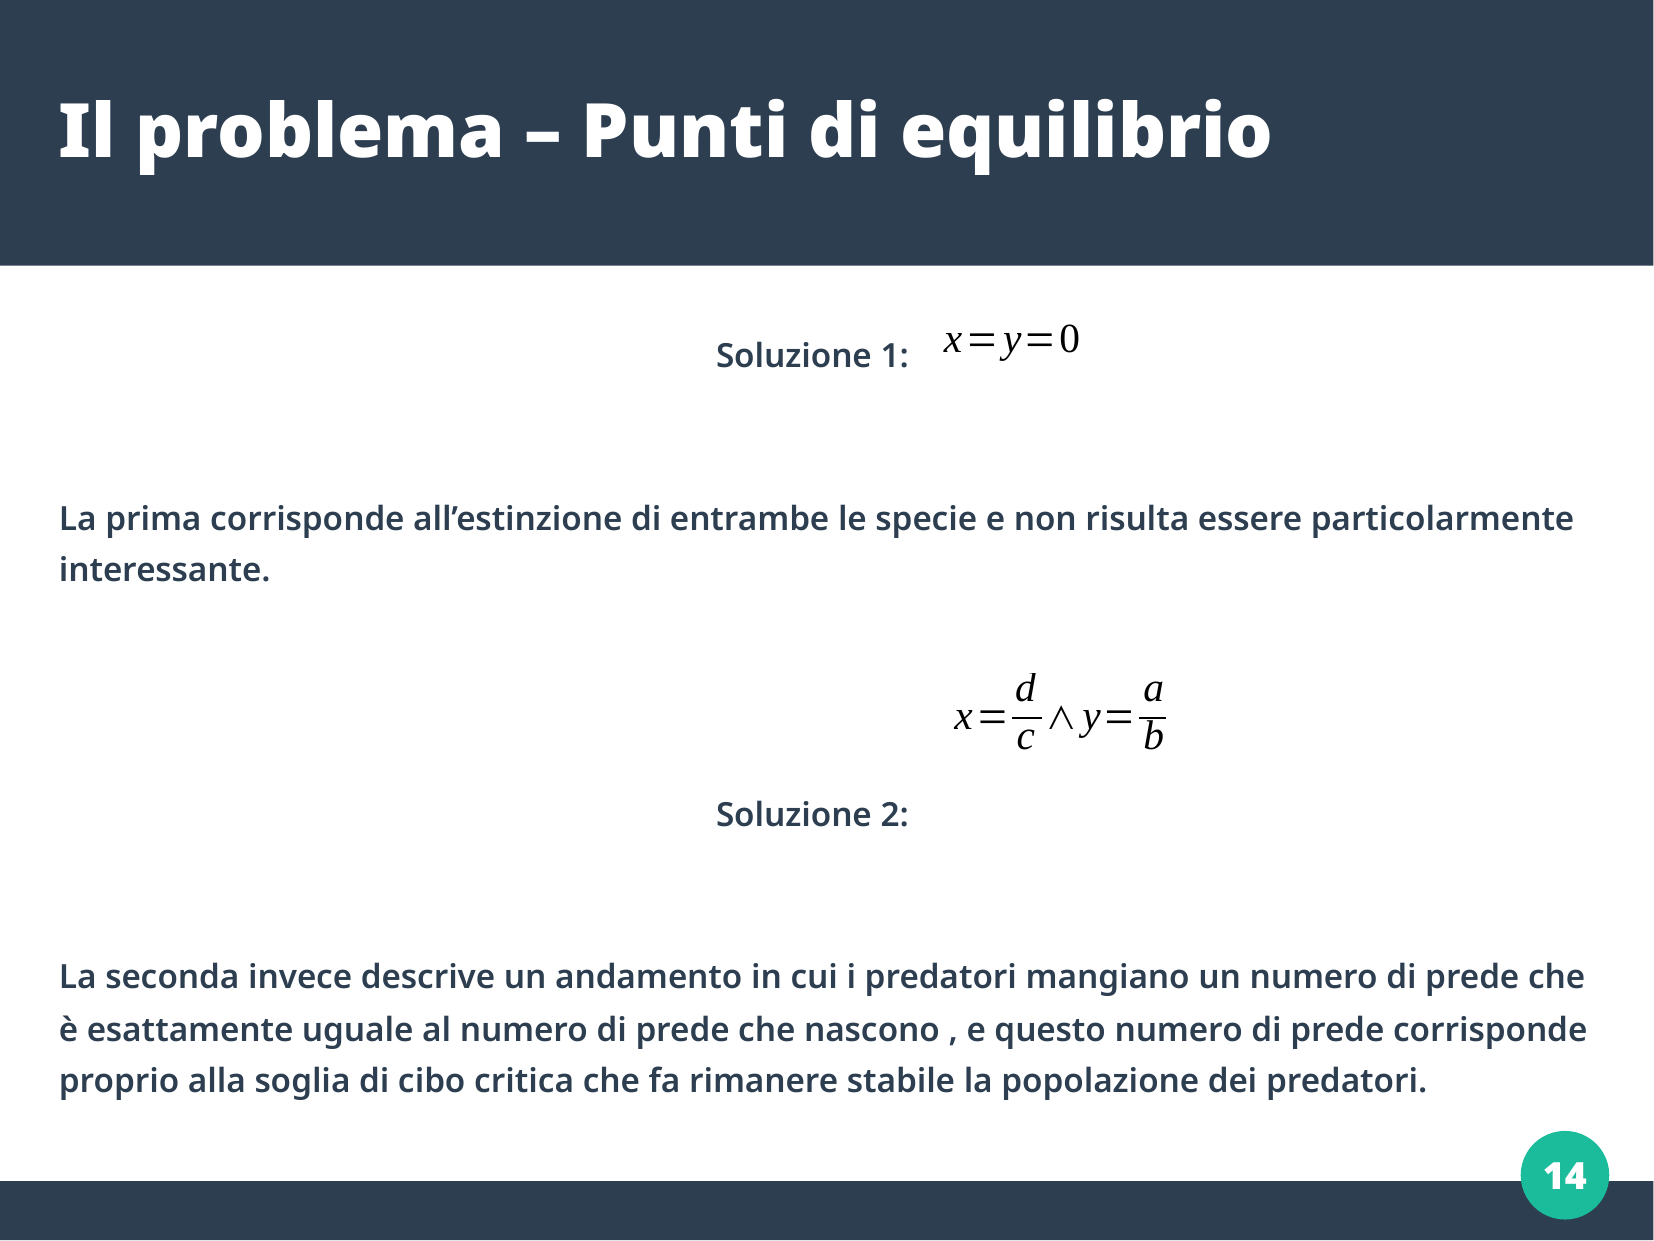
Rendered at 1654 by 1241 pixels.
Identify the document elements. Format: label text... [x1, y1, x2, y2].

list Soluzione 1: La prima corrisponde all’estinzione di entrambe le specie e non risulta essere particolarmente interessante. Soluzione 2: La seconda invece descrive un andamento in cui i predatori mangiano un numero di prede che è esattamente uguale al numero di prede che nascono , e questo numero di prede corrisponde proprio alla soglia di cibo critica che fa rimanere stabile la popolazione dei predatori. [59, 324, 1595, 1134]
chart [944, 673, 1175, 763]
title Il problema – Punti di equilibrio [59, 49, 1595, 207]
chart [934, 324, 1087, 367]
